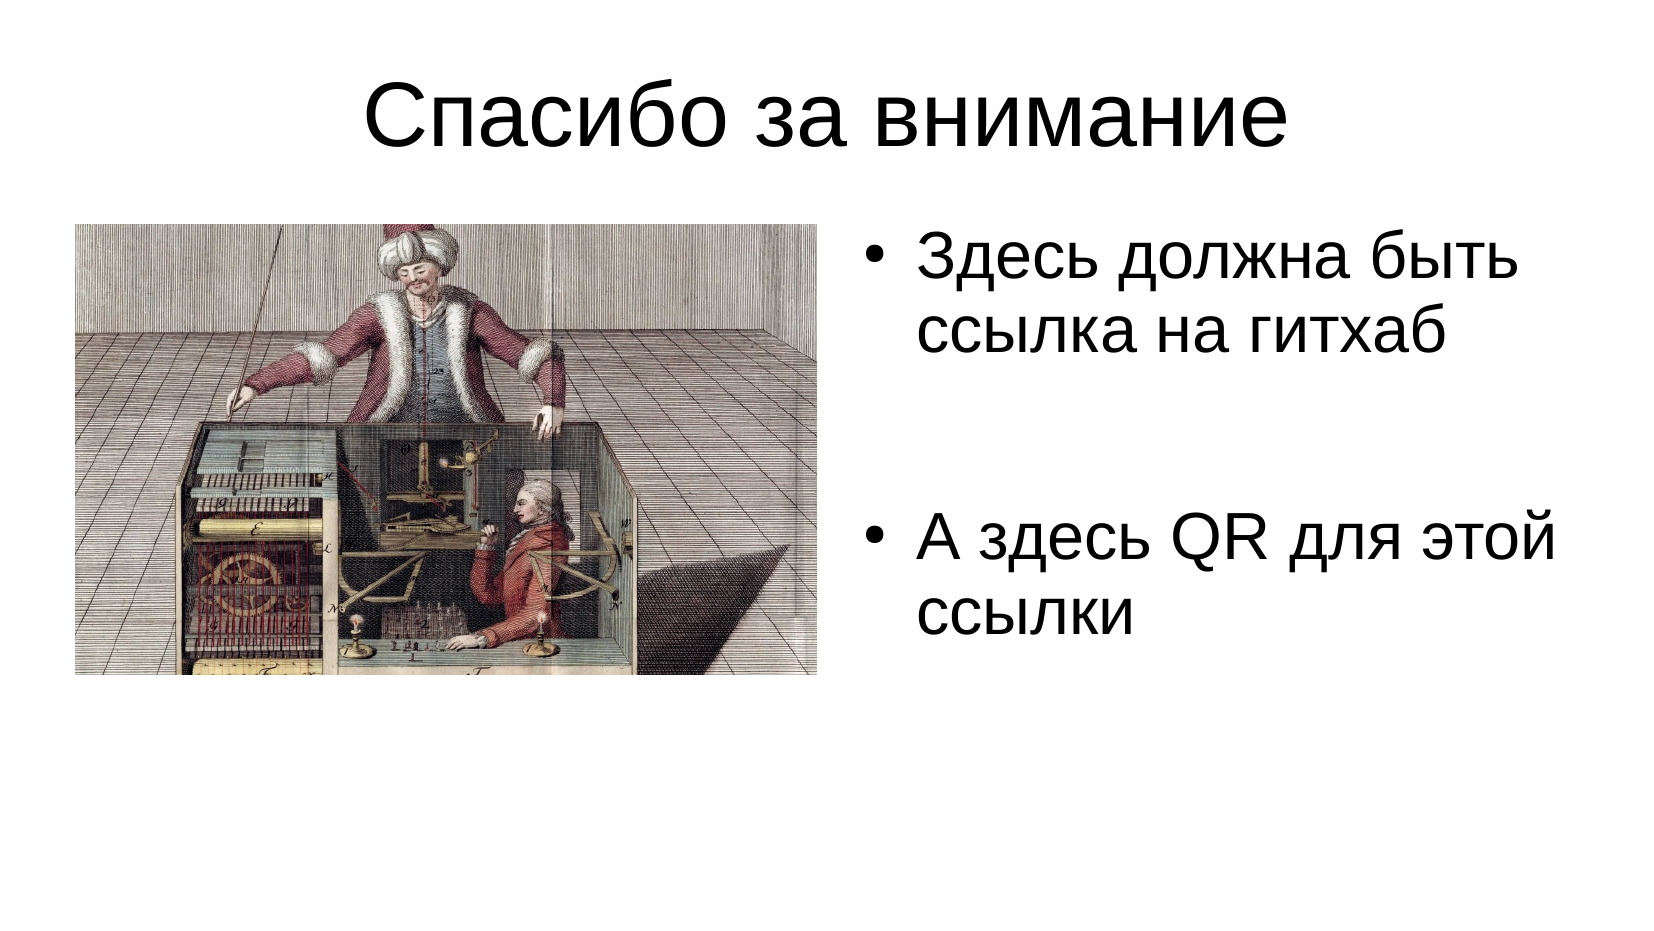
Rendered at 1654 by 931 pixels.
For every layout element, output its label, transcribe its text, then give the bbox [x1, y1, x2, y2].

list А здесь QR для этой ссылки [845, 499, 1572, 757]
picture [75, 224, 817, 676]
title Спасибо за внимание [82, 37, 1571, 193]
list Здесь должна быть ссылка на гитхаб [845, 217, 1572, 475]
